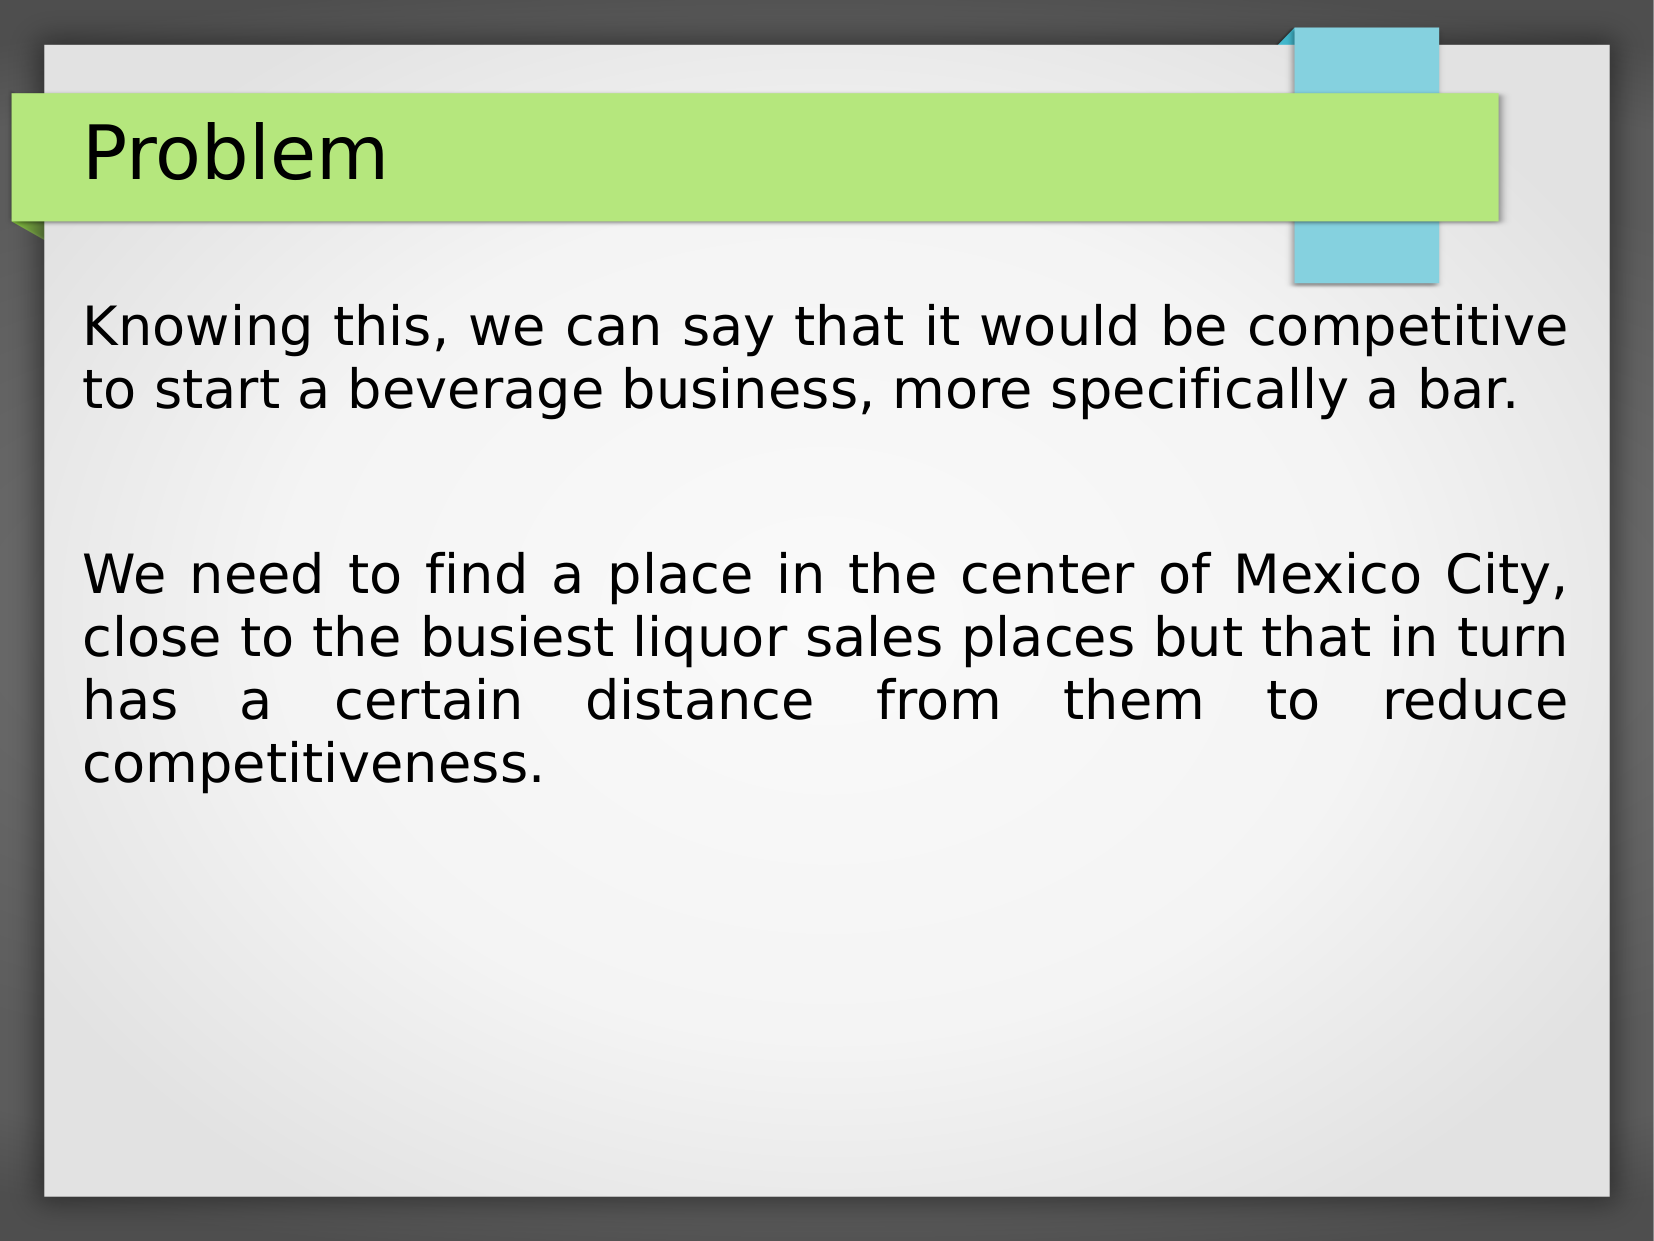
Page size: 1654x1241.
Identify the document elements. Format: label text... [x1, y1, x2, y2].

title Problem [82, 94, 1264, 213]
list Knowing this, we can say that it would be competitive to start a beverage business, more specifically a bar. We need to find a place in the center of Mexico City, close to the busiest liquor sales places but that in turn has a certain distance from them to reduce competitiveness. [82, 295, 1571, 1015]
picture [0, 0, 1654, 1241]
